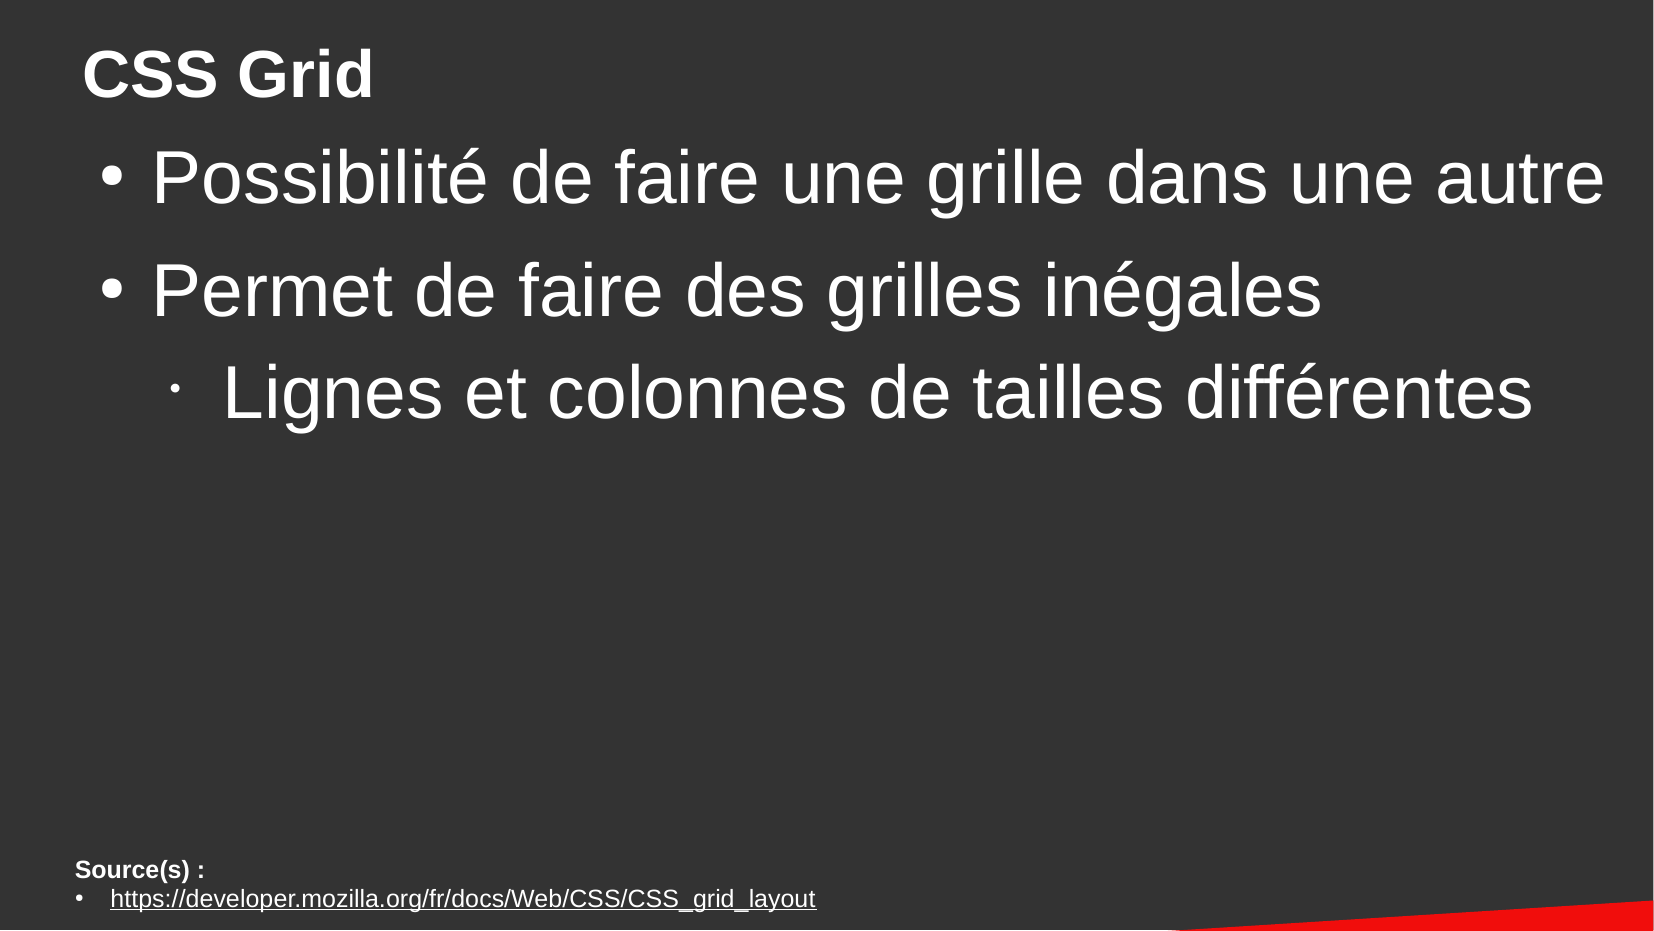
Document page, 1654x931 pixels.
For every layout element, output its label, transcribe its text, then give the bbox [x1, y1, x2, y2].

title CSS Grid [82, 37, 1571, 114]
text_box Source(s) : https://developer.mozilla.org/fr/docs/Web/CSS/CSS_grid_layout [60, 838, 1546, 920]
list Possibilité de faire une grille dans une autre Permet de faire des grilles inégales Lignes et colonnes de tailles différentes [80, 135, 1620, 686]
text_box [1167, 900, 1654, 931]
